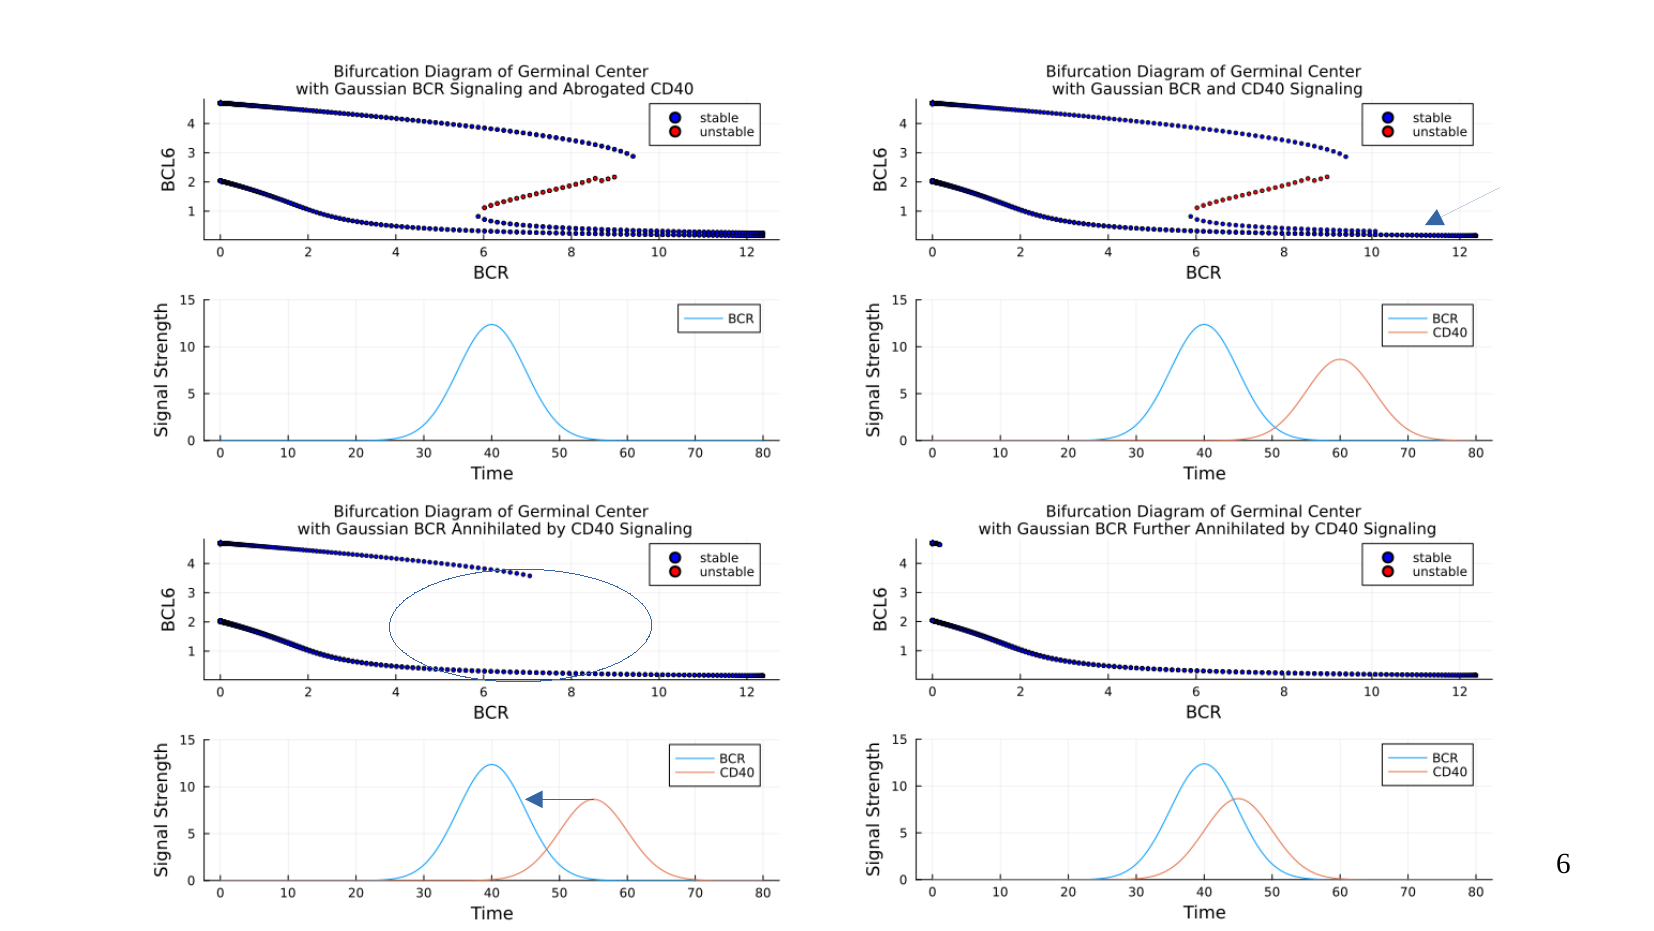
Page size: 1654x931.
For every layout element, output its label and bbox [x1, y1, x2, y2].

picture [150, 499, 792, 928]
picture [862, 59, 1505, 488]
picture [150, 59, 792, 488]
picture [862, 499, 1505, 927]
